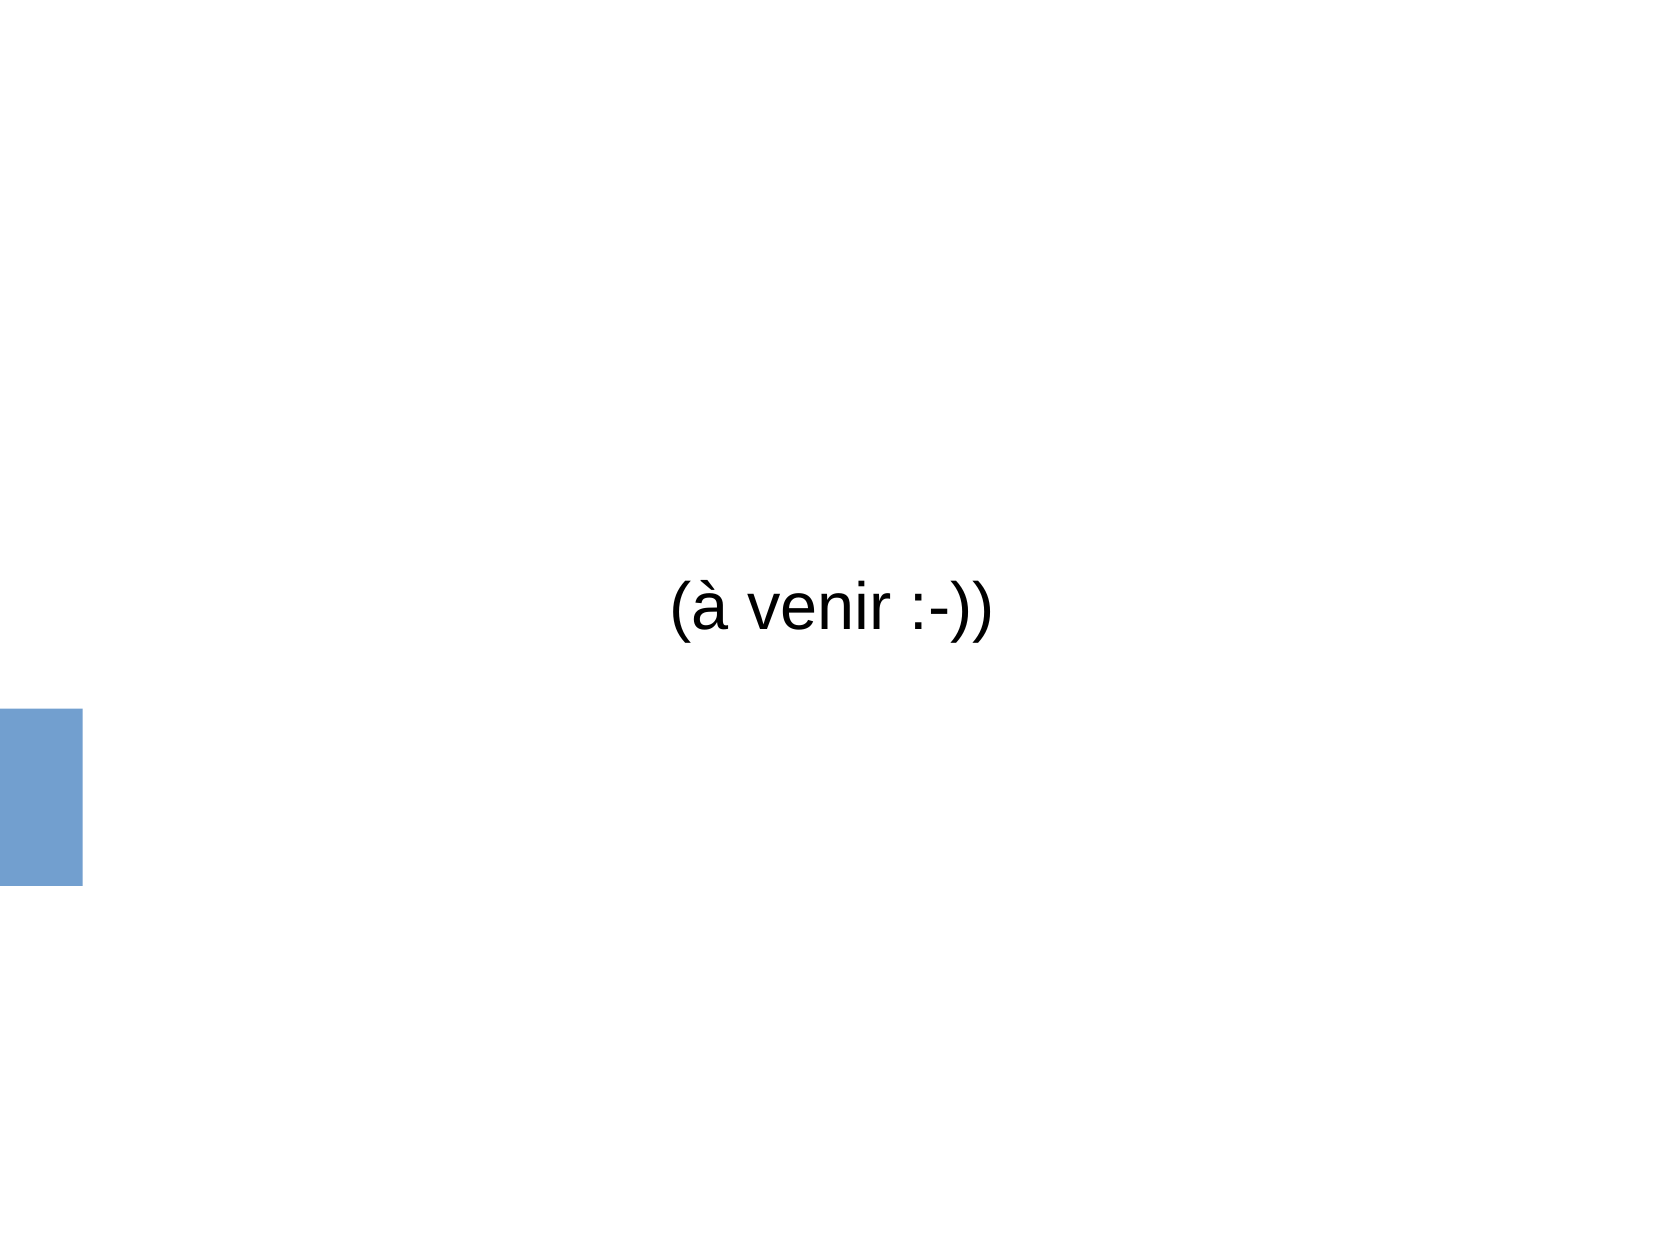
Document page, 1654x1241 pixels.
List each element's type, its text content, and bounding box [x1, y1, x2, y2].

subtitle (à venir :-)) [129, 59, 1536, 1155]
